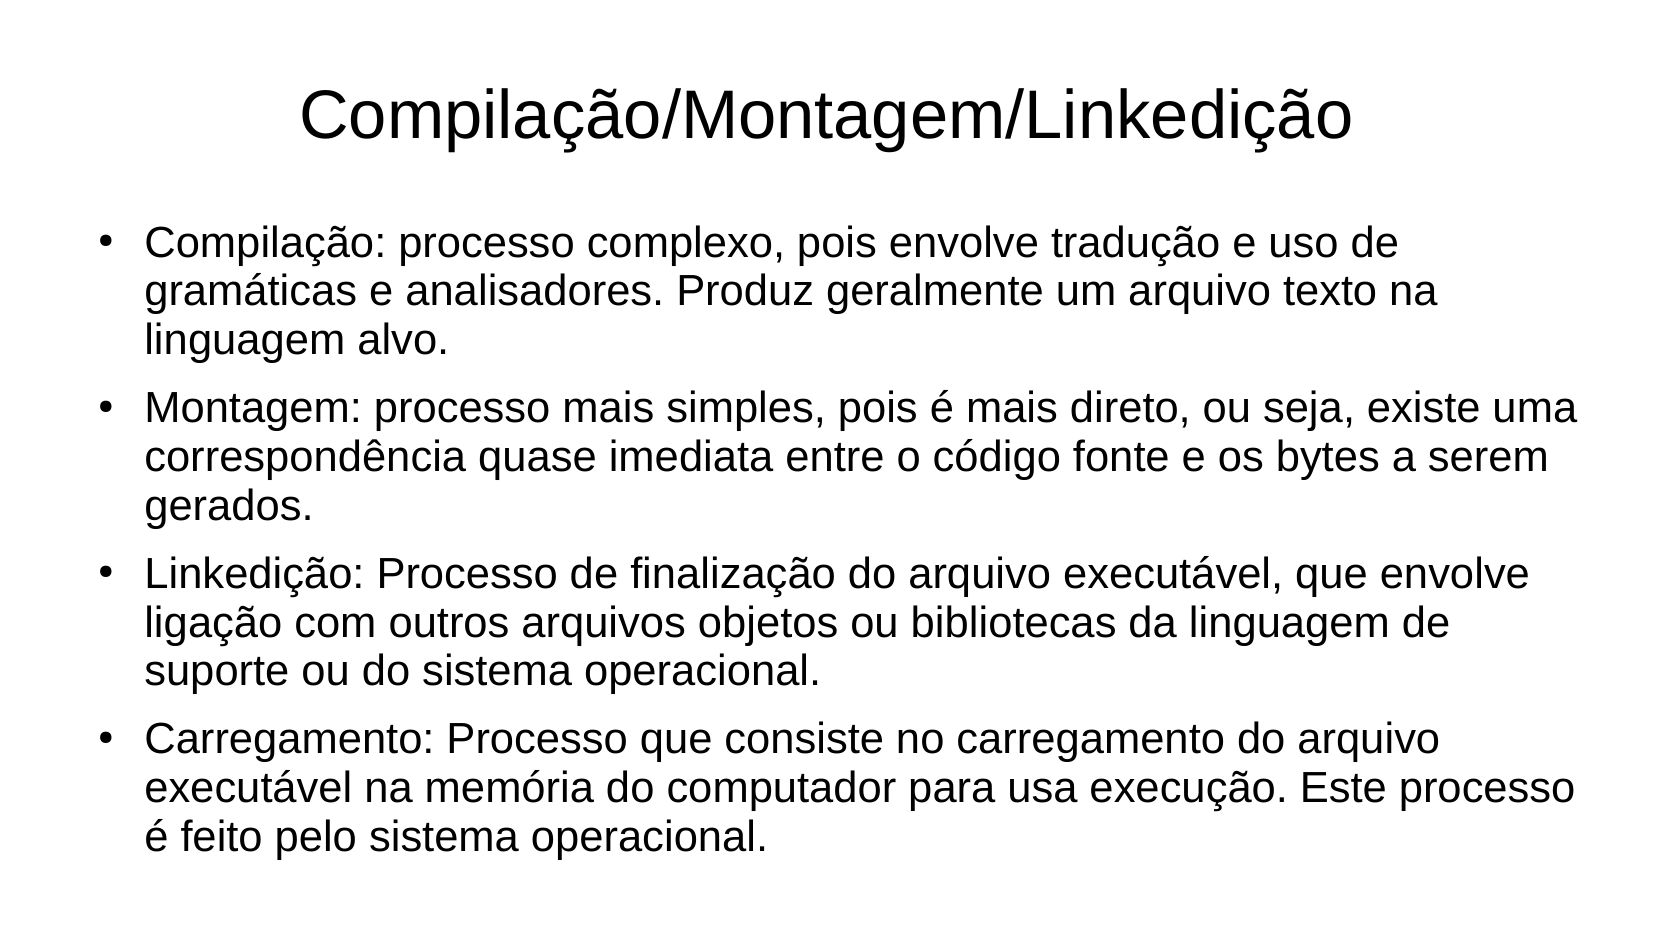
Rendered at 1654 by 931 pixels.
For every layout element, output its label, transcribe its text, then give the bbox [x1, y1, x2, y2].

title Compilação/Montagem/Linkedição [82, 37, 1571, 193]
list Compilação: processo complexo, pois envolve tradução e uso de gramáticas e analisadores. Produz geralmente um arquivo texto na linguagem alvo. Montagem: processo mais simples, pois é mais direto, ou seja, existe uma correspondência quase imediata entre o código fonte e os bytes a serem gerados. Linkedição: Processo de finalização do arquivo executável, que envolve ligação com outros arquivos objetos ou bibliotecas da linguagem de suporte ou do sistema operacional. Carregamento: Processo que consiste no carregamento do arquivo executável na memória do computador para usa execução. Este processo é feito pelo sistema operacional. [82, 217, 1583, 863]
